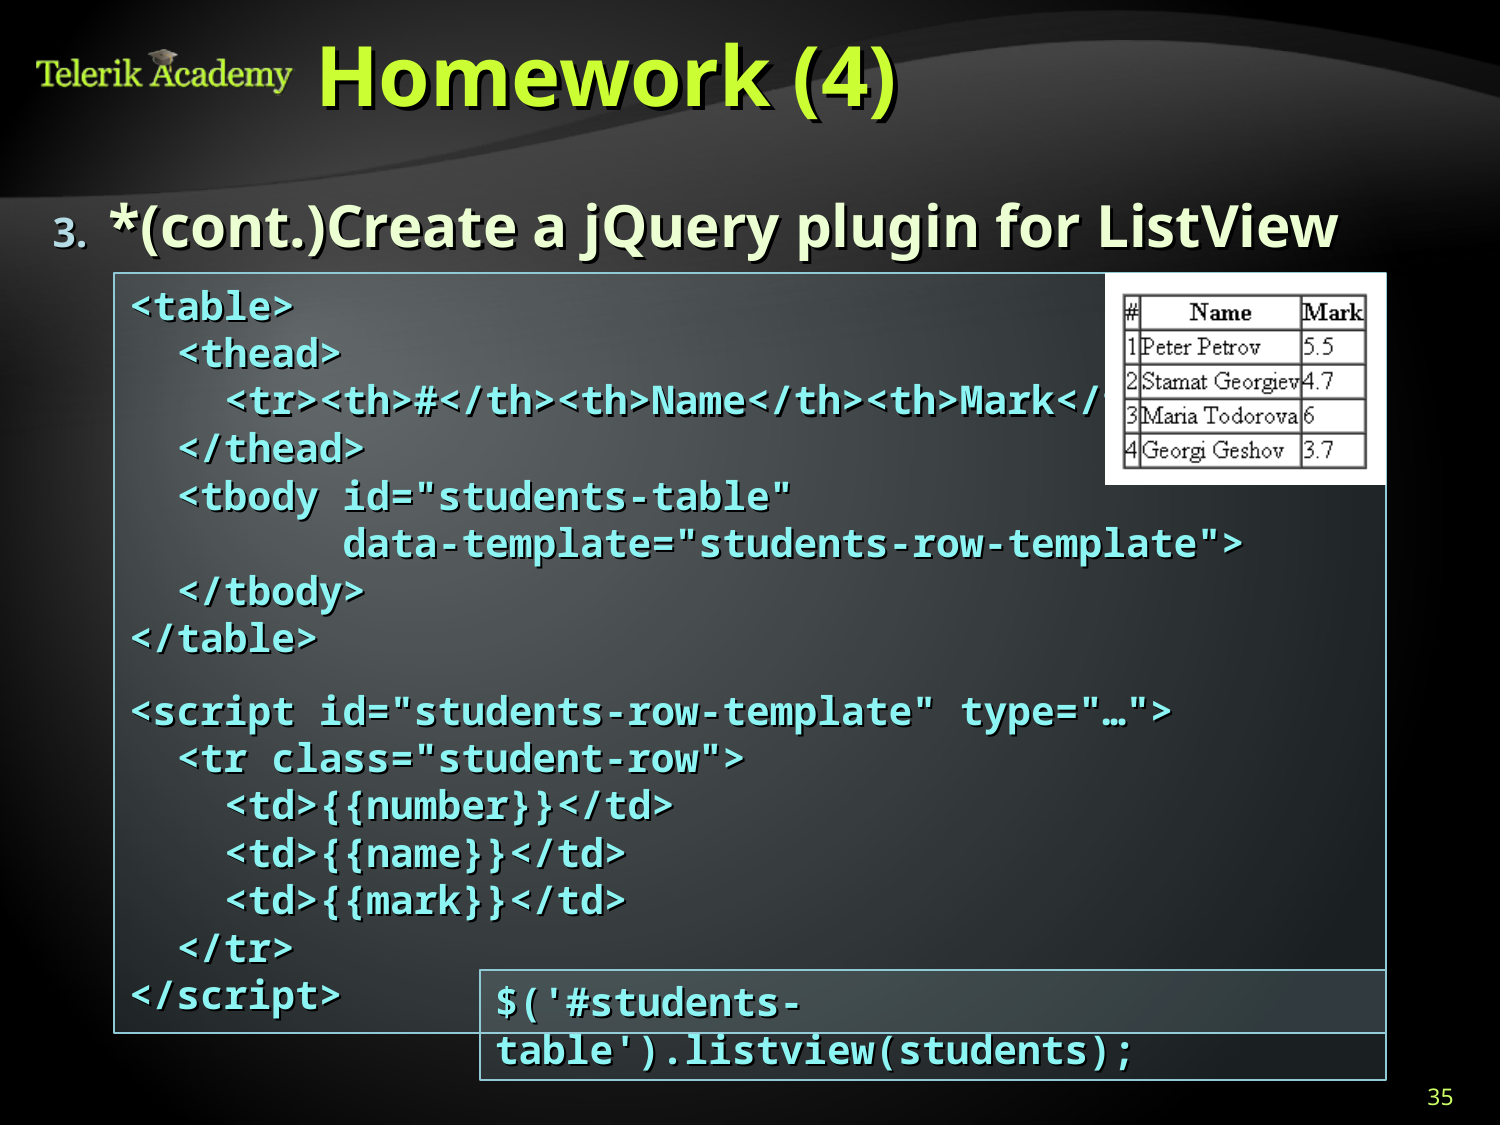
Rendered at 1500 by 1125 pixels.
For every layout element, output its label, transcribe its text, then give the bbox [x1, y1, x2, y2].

text_box <table> <thead> <tr><th>#</th><th>Name</th><th>Mark</th></tr> </thead> <tbody id="students-table" data-template="students-row-template"> </tbody> </table> <script id="students-row-template" type="…"> <tr class="student-row"> <td>{{number}}</td> <td>{{name}}</td> <td>{{mark}}</td> </tr> </script> [114, 273, 1386, 1033]
title Homework (4) [300, 12, 1463, 150]
text_box $('#students-table').listview(students); [479, 969, 1386, 1033]
list *(cont.)Create a jQuery plugin for ListView [37, 178, 1463, 274]
text_box 35 [1412, 1074, 1488, 1113]
picture [1104, 273, 1386, 485]
